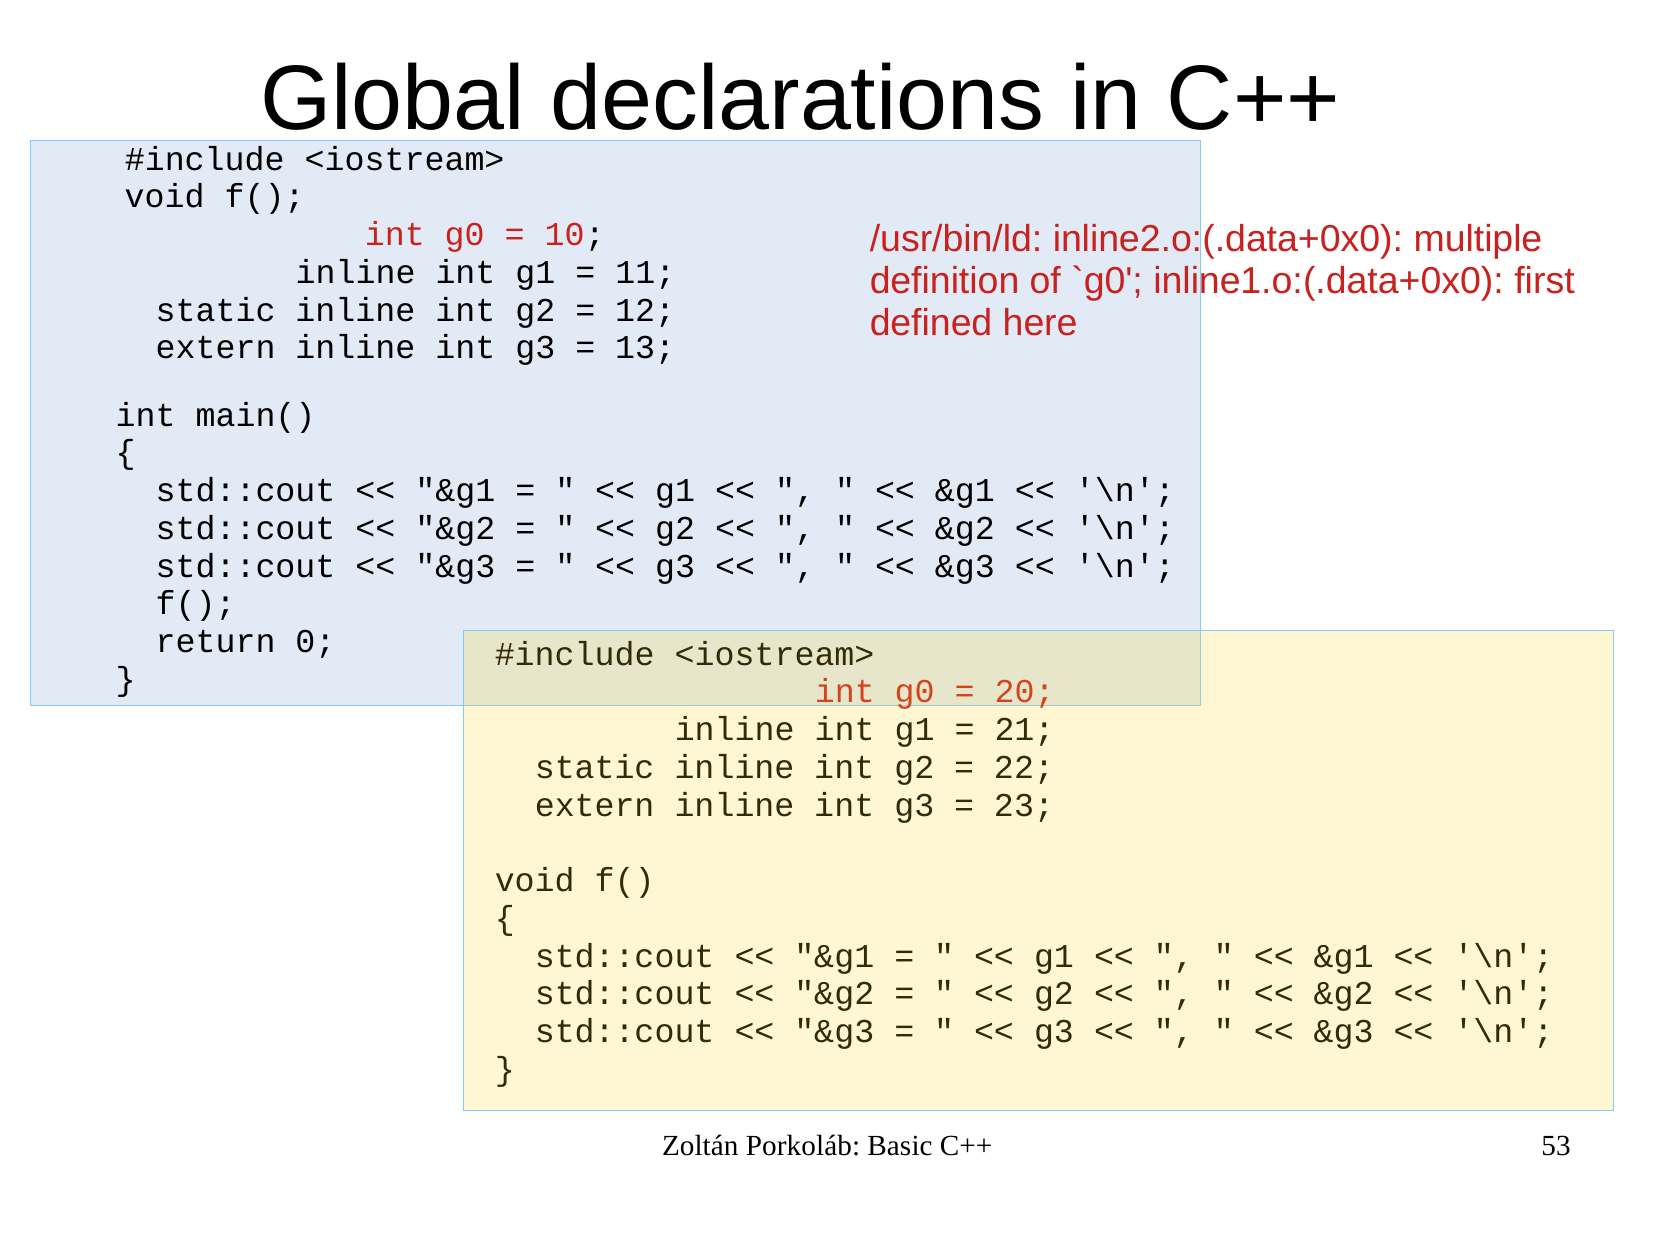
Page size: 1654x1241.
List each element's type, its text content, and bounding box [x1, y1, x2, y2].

text_box /usr/bin/ld: inline2.o:(.data+0x0): multiple definition of `g0'; inline1.o:(.data+0x0): first defined here [855, 210, 1606, 393]
text_box #include <iostream> int g0 = 20; inline int g1 = 21; static inline int g2 = 22; extern inline int g3 = 23; void f() { std::cout << "&g1 = " << g1 << ", " << &g1 << '\n'; std::cout << "&g2 = " << g2 << ", " << &g2 << '\n'; std::cout << "&g3 = " << g3 << ", " << &g3 << '\n'; } [480, 630, 1654, 1174]
text_box #include <iostream> void f(); int g0 = 10; inline int g1 = 11; static inline int g2 = 12; extern inline int g3 = 13; int main() { std::cout << "&g1 = " << g1 << ", " << &g1 << '\n'; std::cout << "&g2 = " << g2 << ", " << &g2 << '\n'; std::cout << "&g3 = " << g3 << ", " << &g3 << '\n'; f(); return 0; } [30, 135, 1237, 708]
text_box [463, 630, 1614, 1111]
title Global declarations in C++ [56, 0, 1546, 202]
